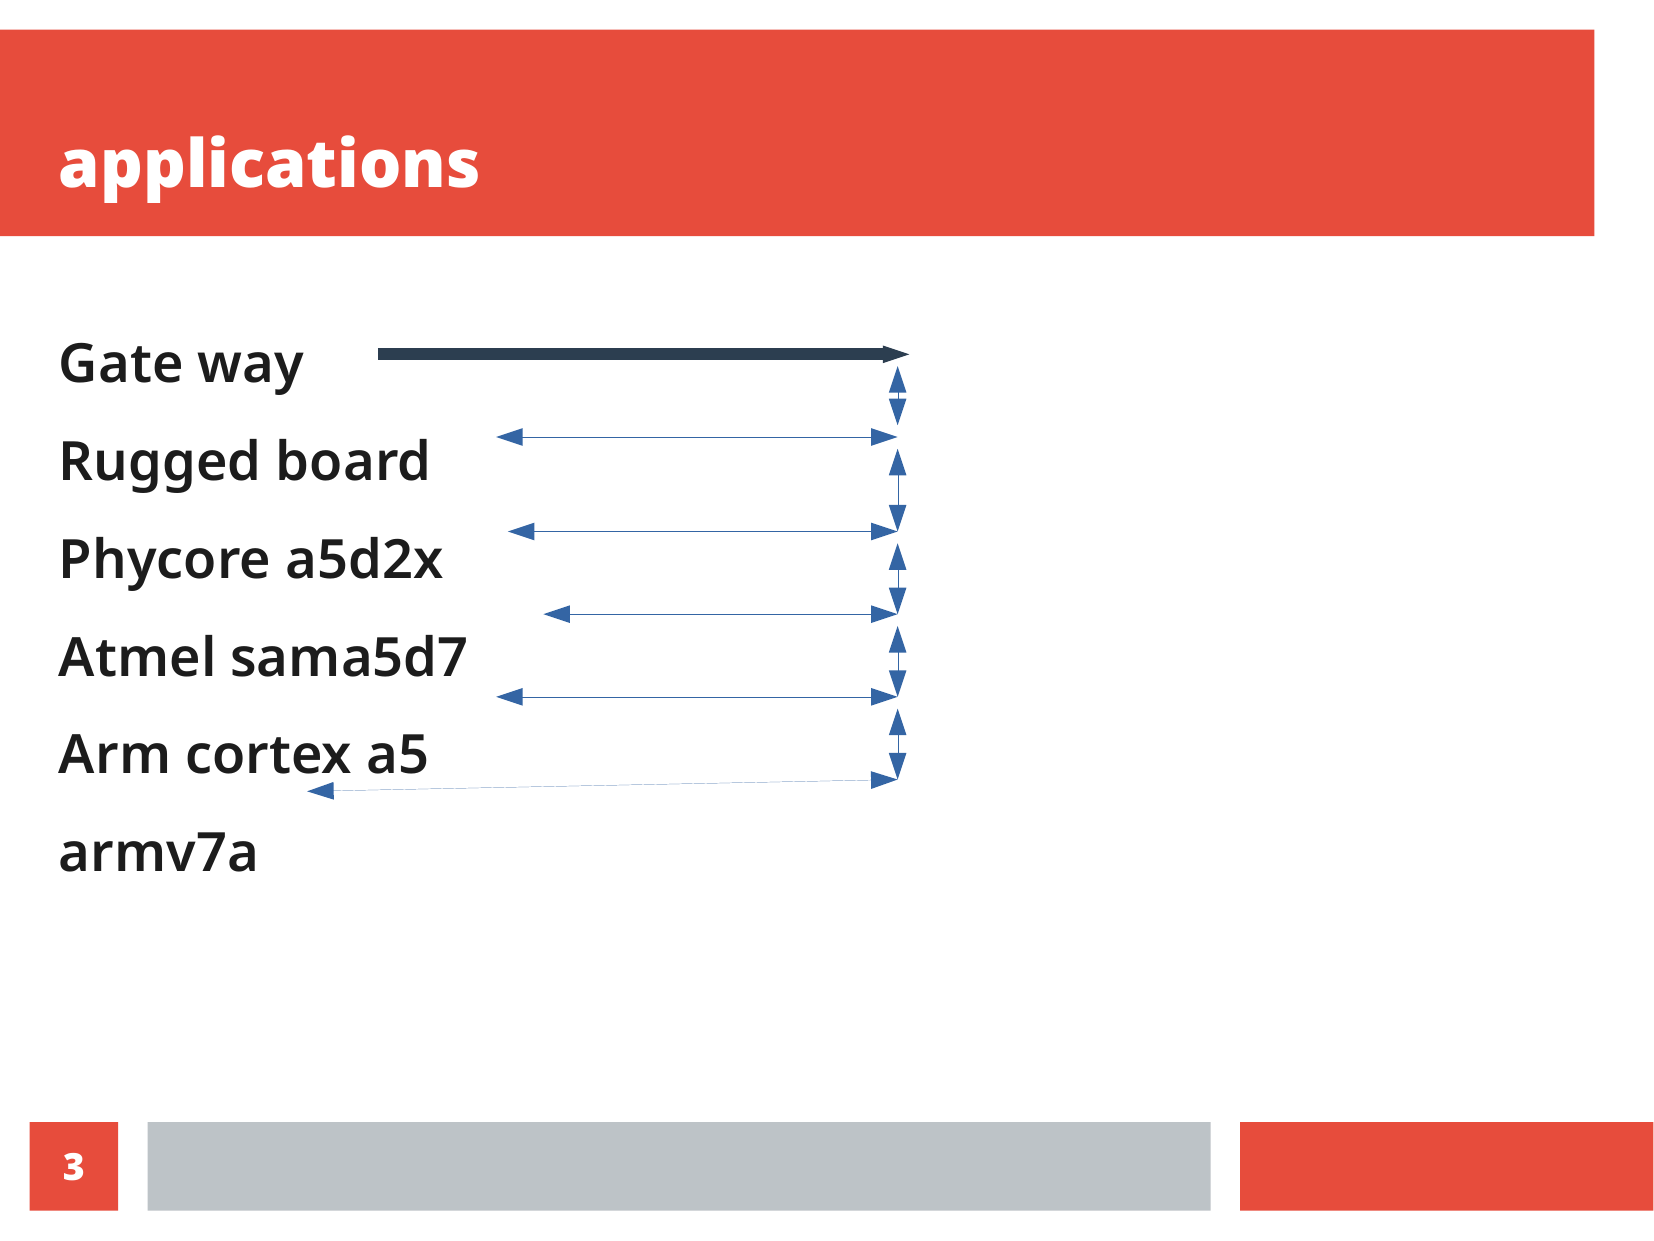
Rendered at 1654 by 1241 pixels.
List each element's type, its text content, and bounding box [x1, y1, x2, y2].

list Gate way Rugged board Phycore a5d2x Atmel sama5d7 Arm cortex a5 armv7a [59, 324, 1565, 1093]
title applications [59, 59, 1595, 207]
